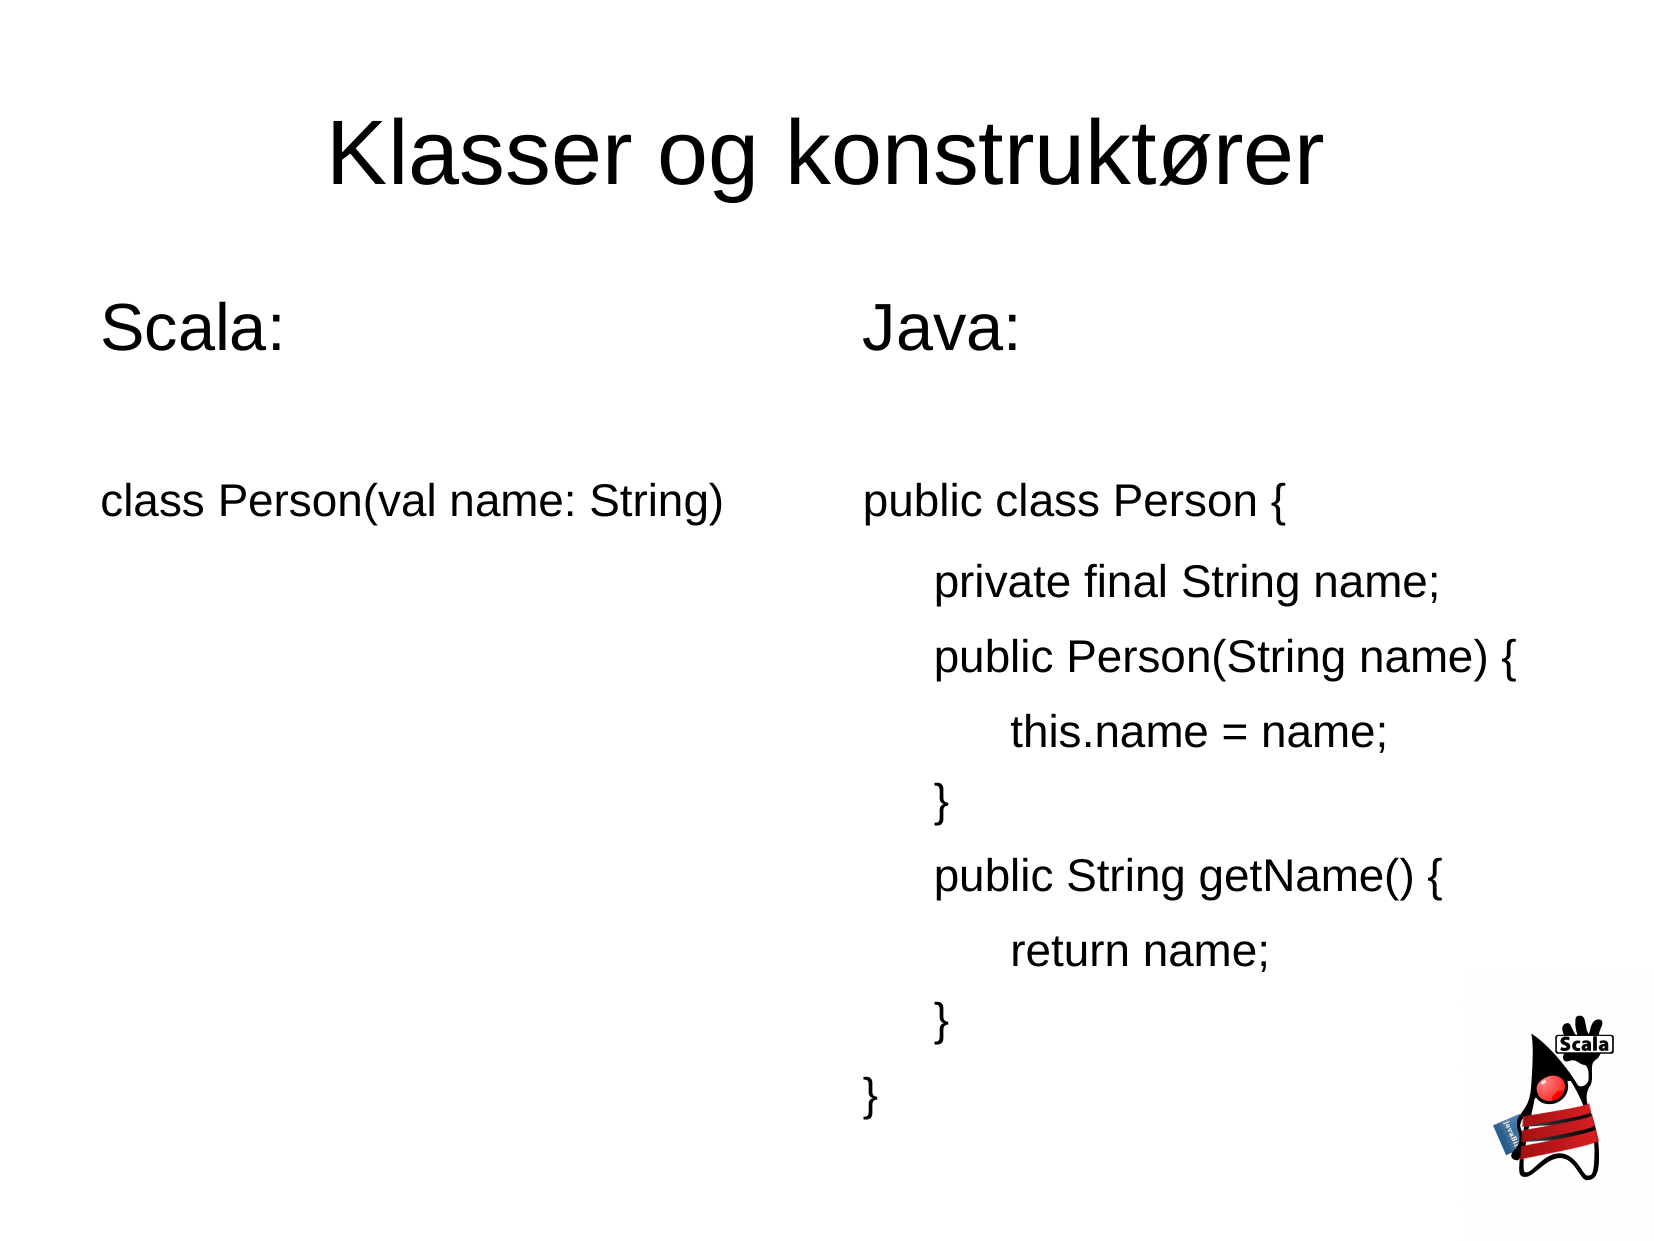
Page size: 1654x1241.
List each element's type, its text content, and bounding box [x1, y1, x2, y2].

title Klasser og konstruktører [82, 56, 1571, 250]
list Scala: class Person(val name: String) [82, 290, 809, 1109]
list Java: public class Person { private final String name; public Person(String name) { this.name = name; } public String getName() { return name; } } [845, 290, 1572, 1109]
picture [1462, 969, 1654, 1241]
